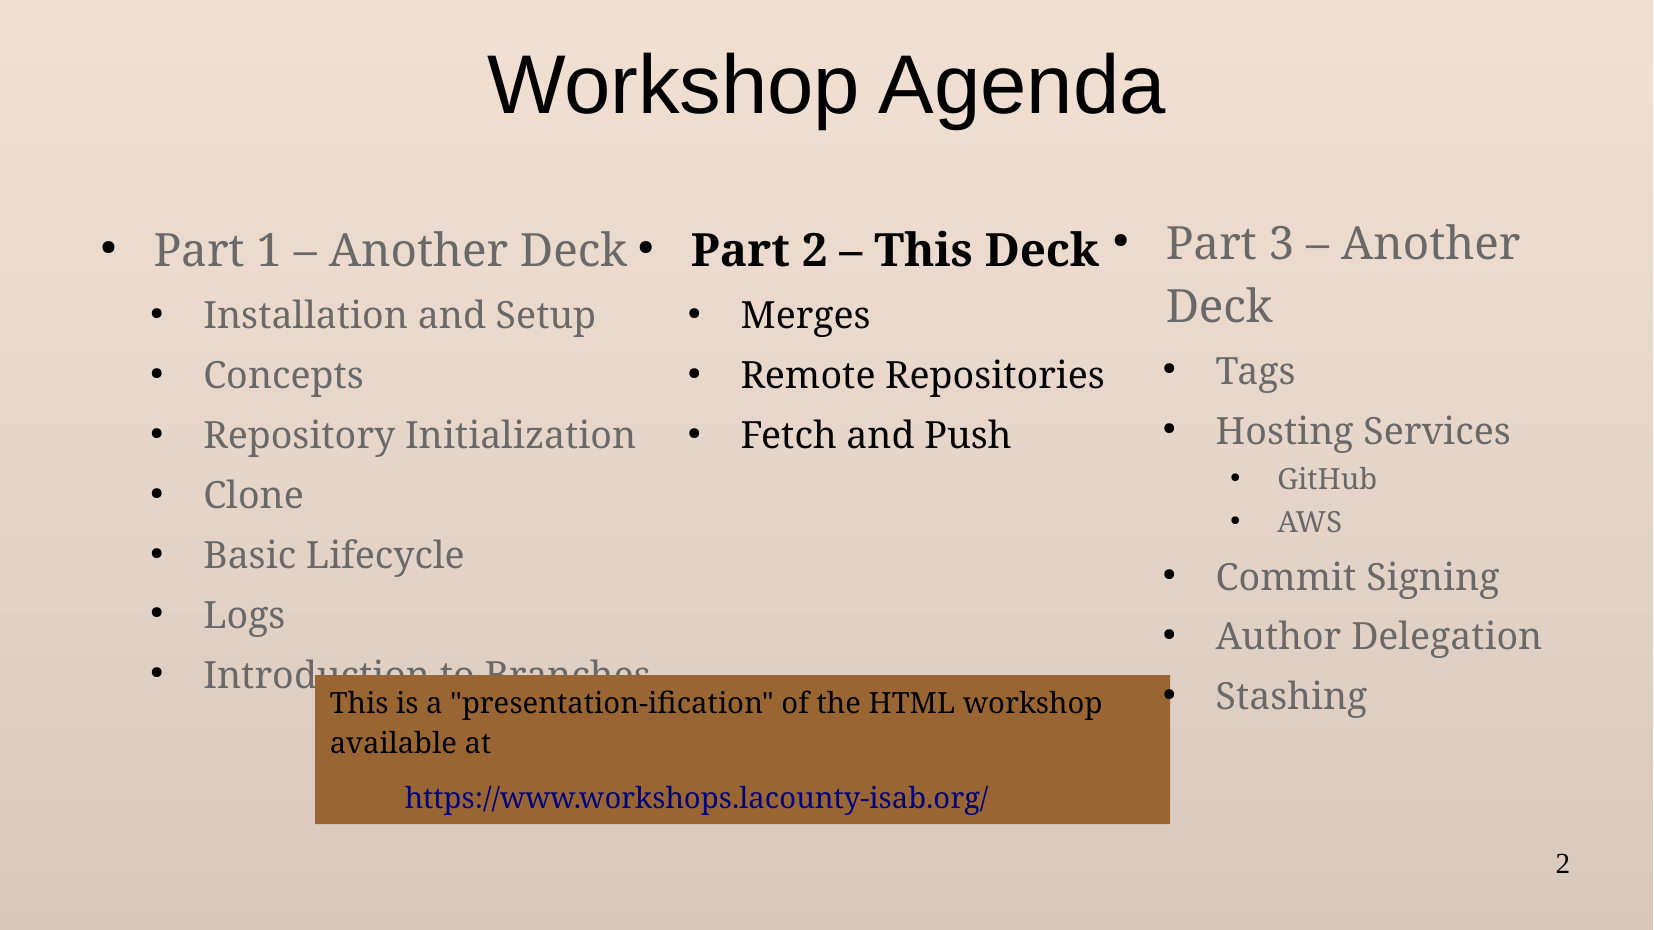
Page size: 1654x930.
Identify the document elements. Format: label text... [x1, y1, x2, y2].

list Part 1 – Another Deck Installation and Setup Concepts Repository Initialization Clone Basic Lifecycle Logs Introduction to Branches [82, 217, 619, 757]
list Part 3 – Another Deck Tags Hosting Services GitHub AWS Commit Signing Author Delegation Stashing [1095, 210, 1601, 751]
list Part 2 – This Deck Merges Remote Repositories Fetch and Push [619, 217, 1095, 675]
title Workshop Agenda [82, 19, 1571, 151]
text_box This is a "presentation-ification" of the HTML workshop available at https://www.workshops.lacounty-isab.org/ [315, 675, 1171, 804]
